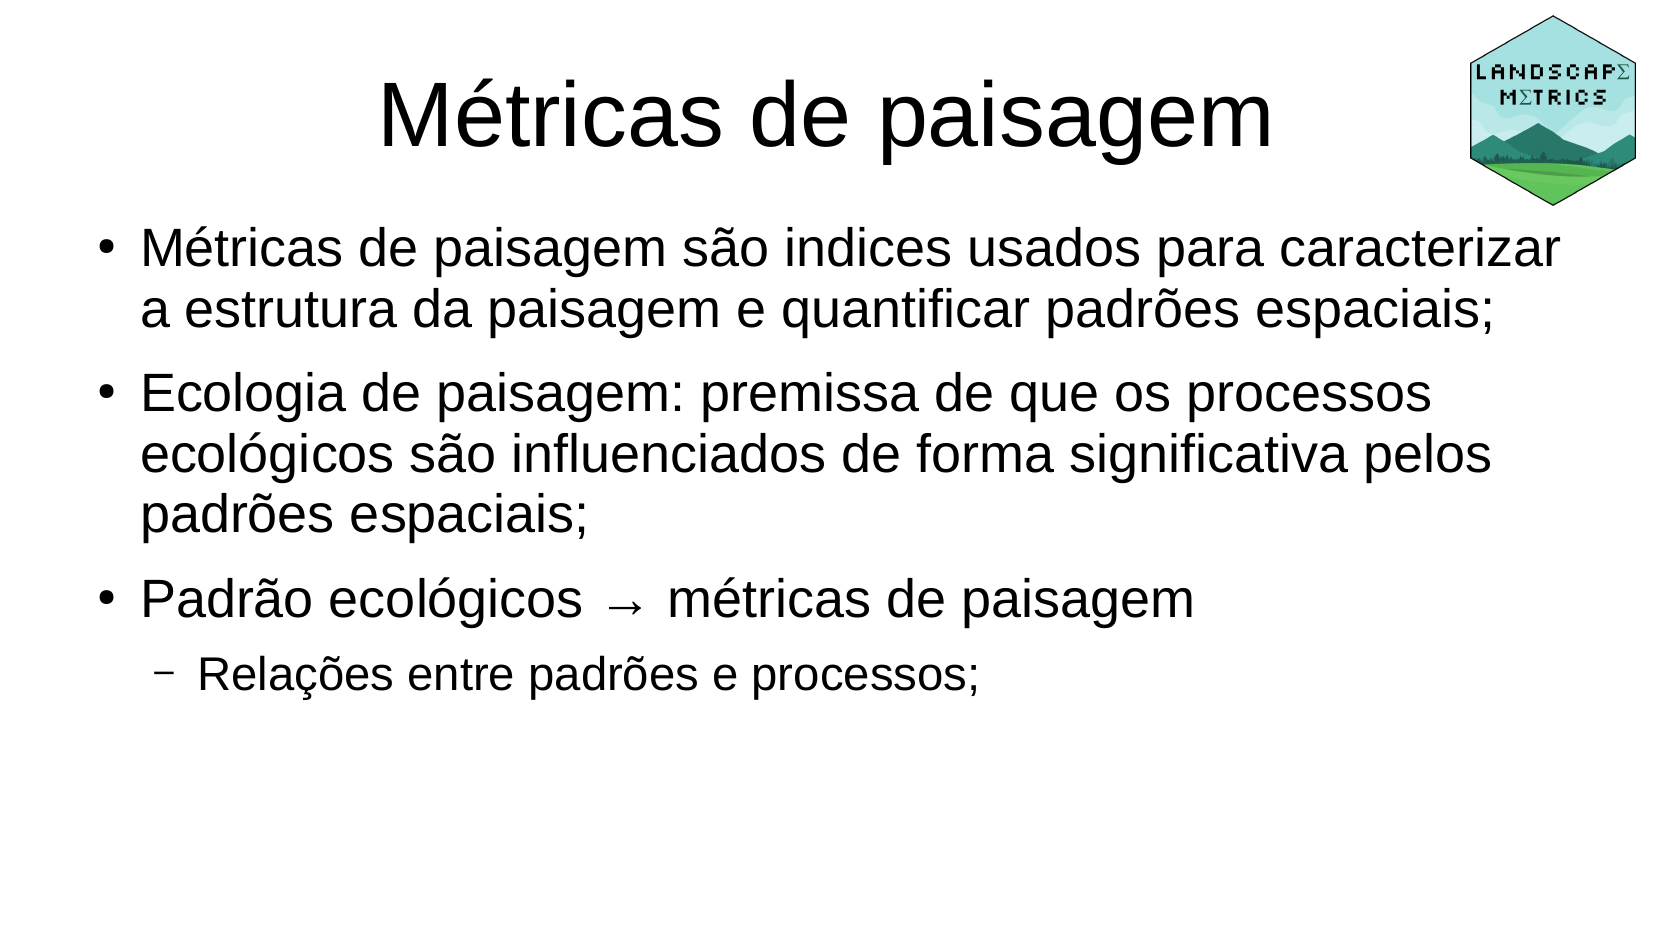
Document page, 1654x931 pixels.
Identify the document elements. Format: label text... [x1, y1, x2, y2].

title Métricas de paisagem [82, 37, 1470, 193]
picture [1470, 15, 1636, 206]
list Métricas de paisagem são indices usados para caracterizar a estrutura da paisagem e quantificar padrões espaciais; Ecologia de paisagem: premissa de que os processos ecológicos são influenciados de forma significativa pelos padrões espaciais; Padrão ecológicos → métricas de paisagem Relações entre padrões e processos; [82, 217, 1571, 758]
